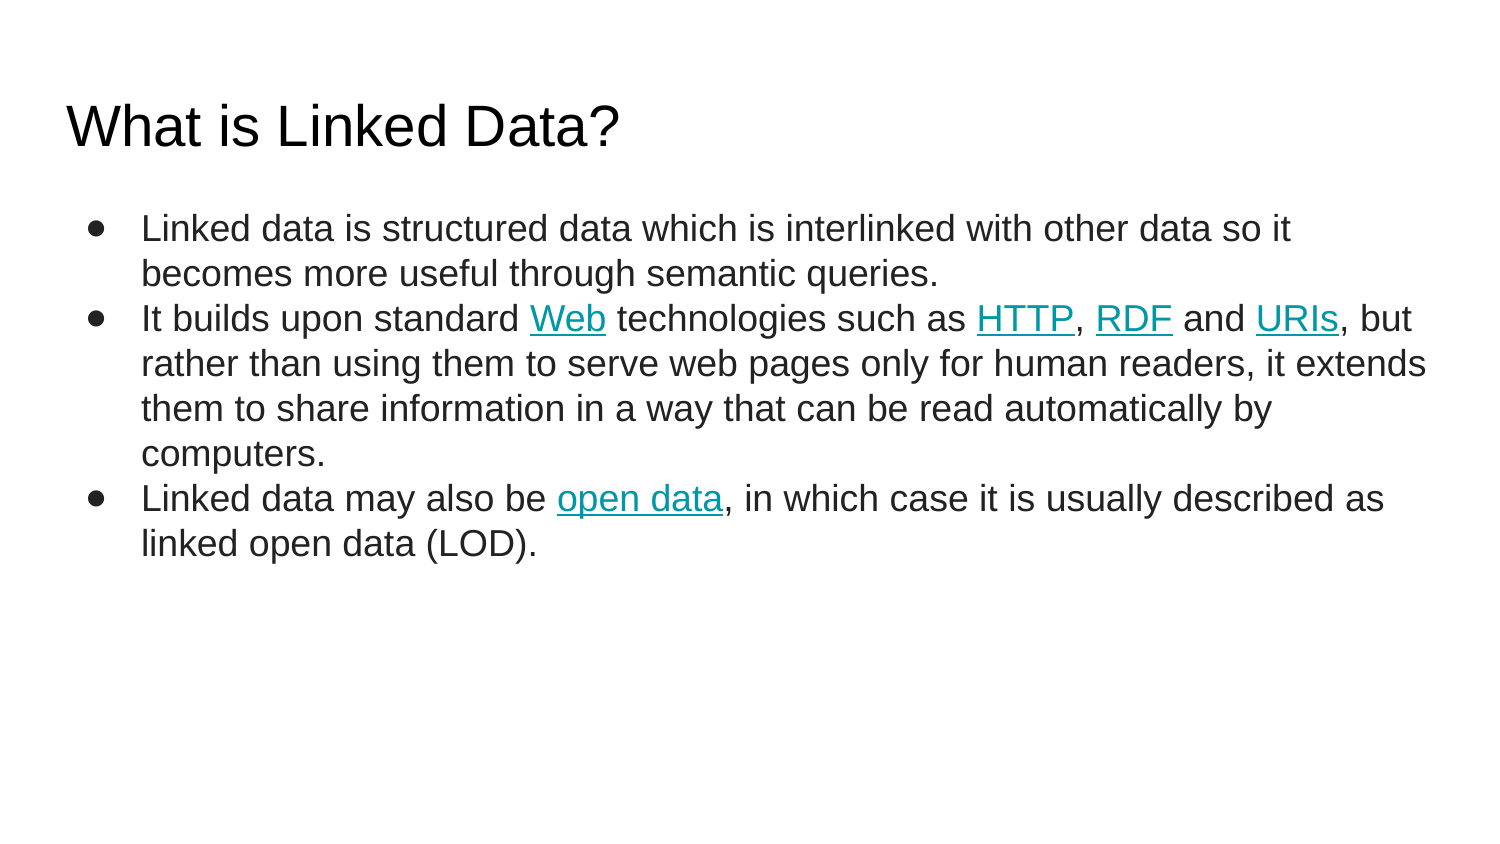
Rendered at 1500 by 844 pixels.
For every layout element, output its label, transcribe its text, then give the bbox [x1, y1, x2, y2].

list Linked data is structured data which is interlinked with other data so it becomes more useful through semantic queries. It builds upon standard Web technologies such as HTTP, RDF and URIs, but rather than using them to serve web pages only for human readers, it extends them to share information in a way that can be read automatically by computers. Linked data may also be open data, in which case it is usually described as linked open data (LOD). [51, 189, 1449, 750]
title What is Linked Data? [51, 72, 1449, 167]
